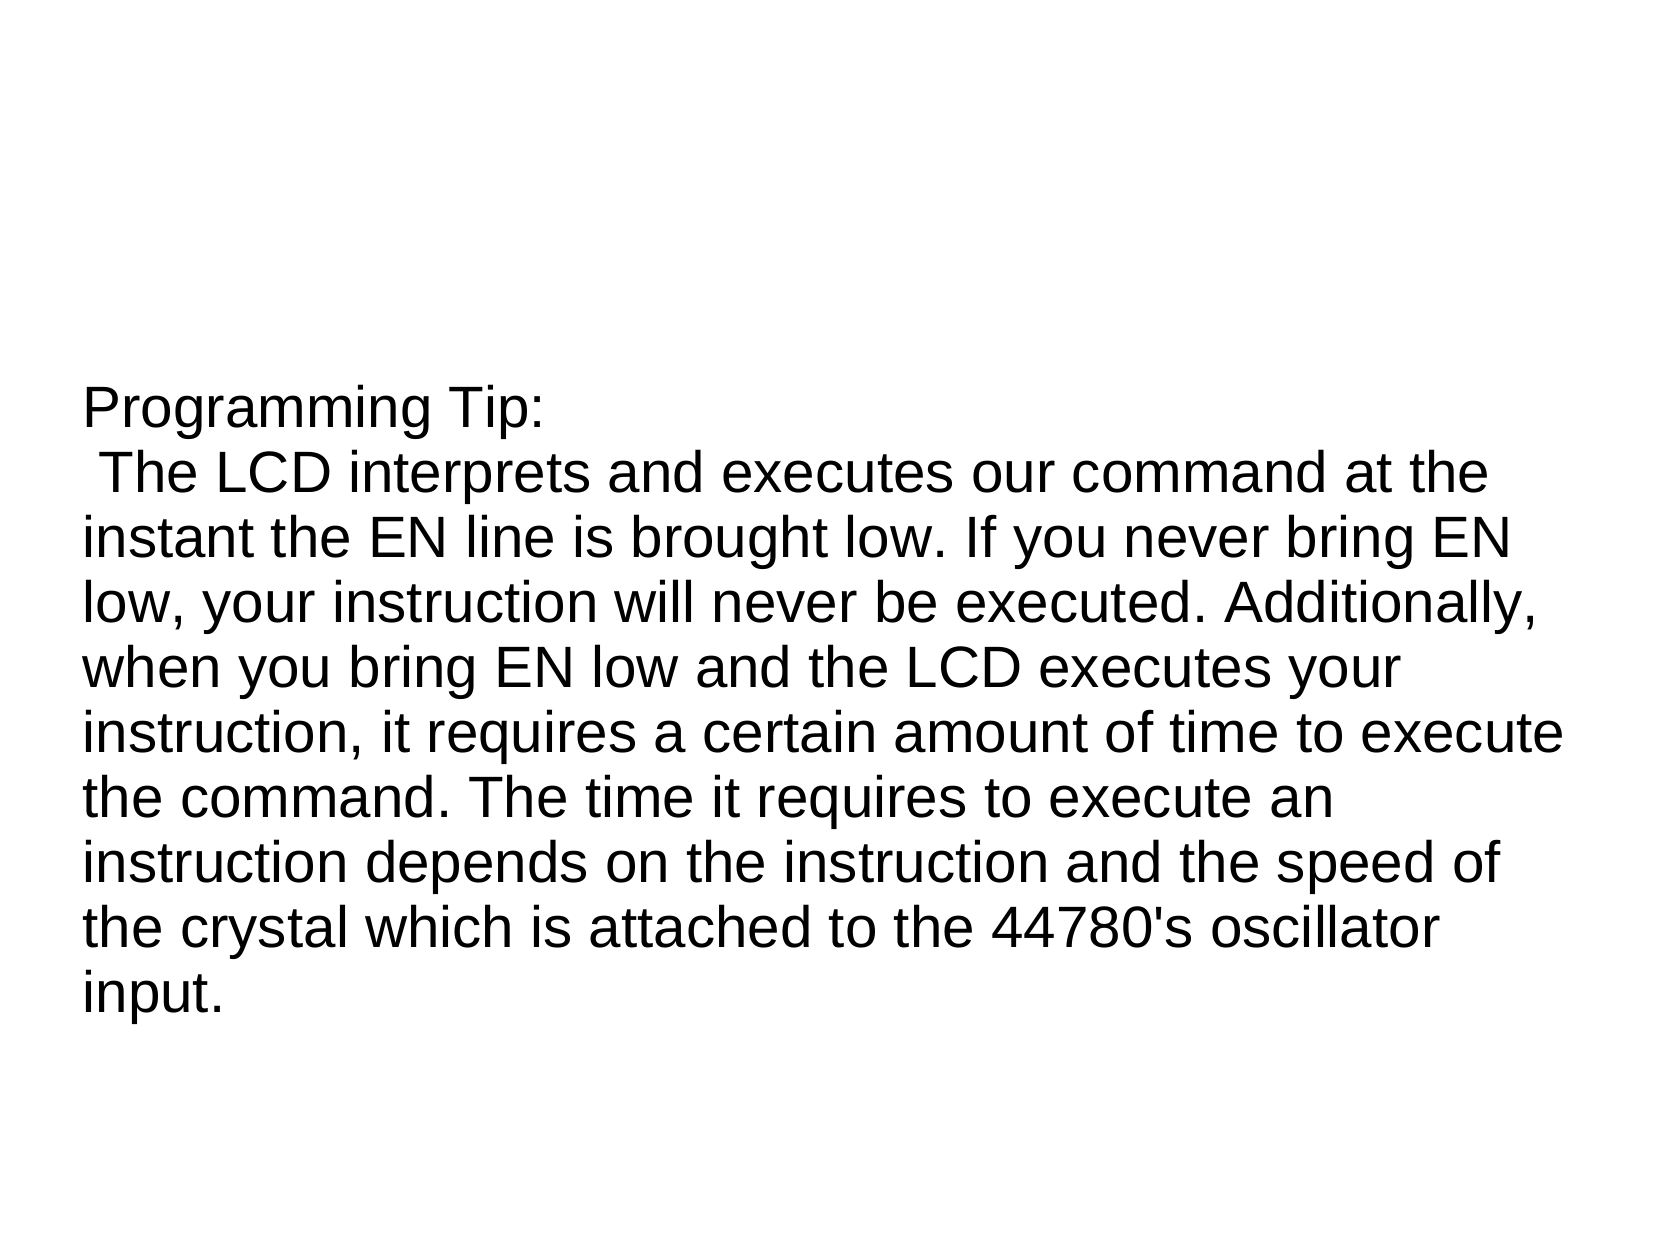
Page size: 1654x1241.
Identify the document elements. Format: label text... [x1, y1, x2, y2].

subtitle Programming Tip: The LCD interprets and executes our command at the instant the EN line is brought low. If you never bring EN low, your instruction will never be executed. Additionally, when you bring EN low and the LCD executes your instruction, it requires a certain amount of time to execute the command. The time it requires to execute an instruction depends on the instruction and the speed of the crystal which is attached to the 44780's oscillator input. [82, 297, 1571, 1102]
